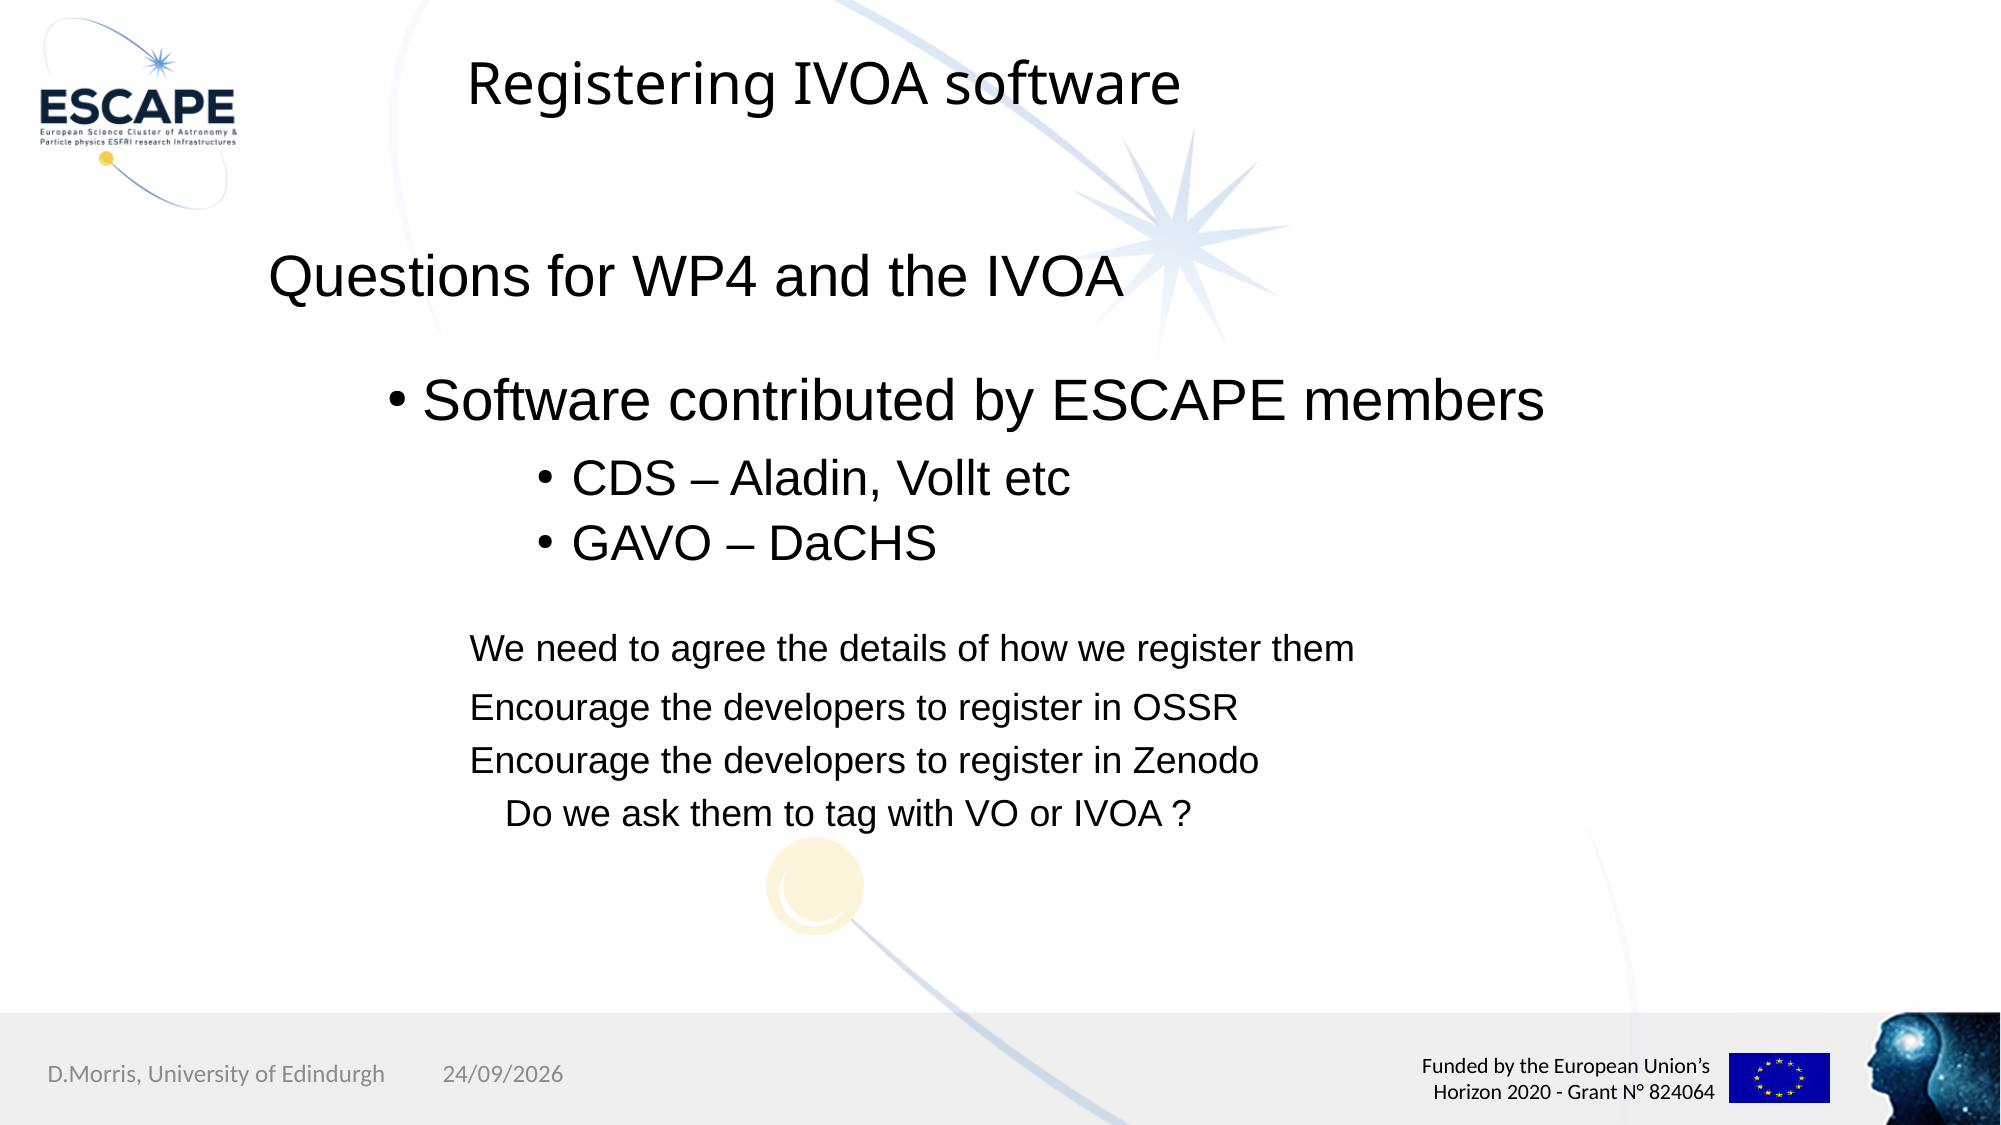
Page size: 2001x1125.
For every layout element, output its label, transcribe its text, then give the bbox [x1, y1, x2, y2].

text_box Software contributed by ESCAPE members [372, 360, 1563, 441]
picture [0, 0, 2001, 1125]
footer D.Morris, University of Edindurgh [32, 1042, 414, 1103]
text_box Questions for WP4 and the IVOA [253, 236, 1141, 317]
text_box We need to agree the details of how we register them [454, 620, 1371, 677]
text_box Encourage the developers to register in OSSR [454, 679, 1255, 736]
text_box GAVO – DaCHS [521, 507, 953, 579]
text_box Encourage the developers to register in Zenodo [454, 732, 1275, 790]
title Registering IVOA software [450, 11, 1647, 150]
slide_number 15/04/2021 [427, 1042, 684, 1103]
text_box CDS – Aladin, Vollt etc [521, 442, 1087, 514]
text_box Do we ask them to tag with VO or IVOA ? [490, 785, 1208, 843]
